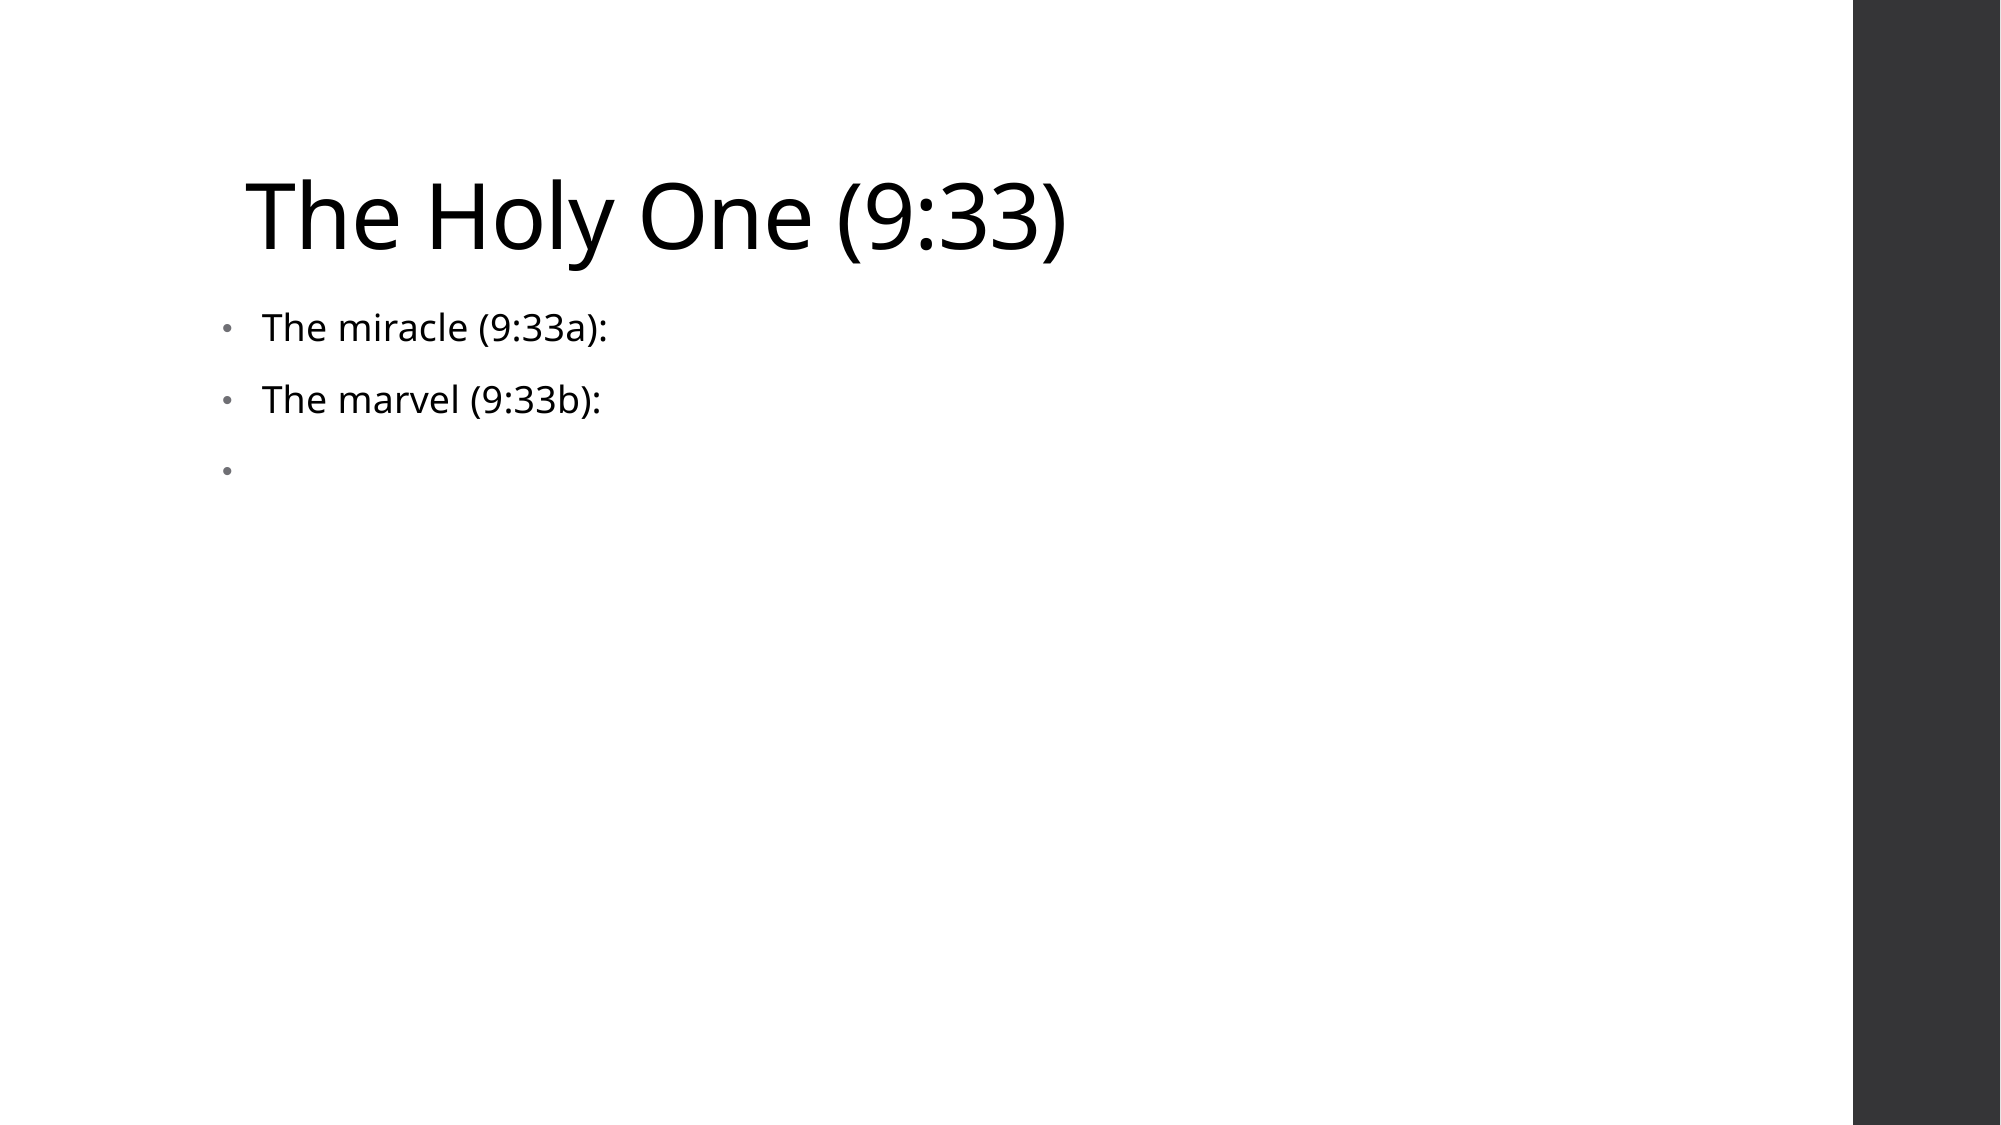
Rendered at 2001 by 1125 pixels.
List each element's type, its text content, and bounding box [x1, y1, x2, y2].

title The Holy One (9:33) [206, 60, 1797, 278]
list The miracle (9:33a): The marvel (9:33b): [206, 299, 1617, 1014]
